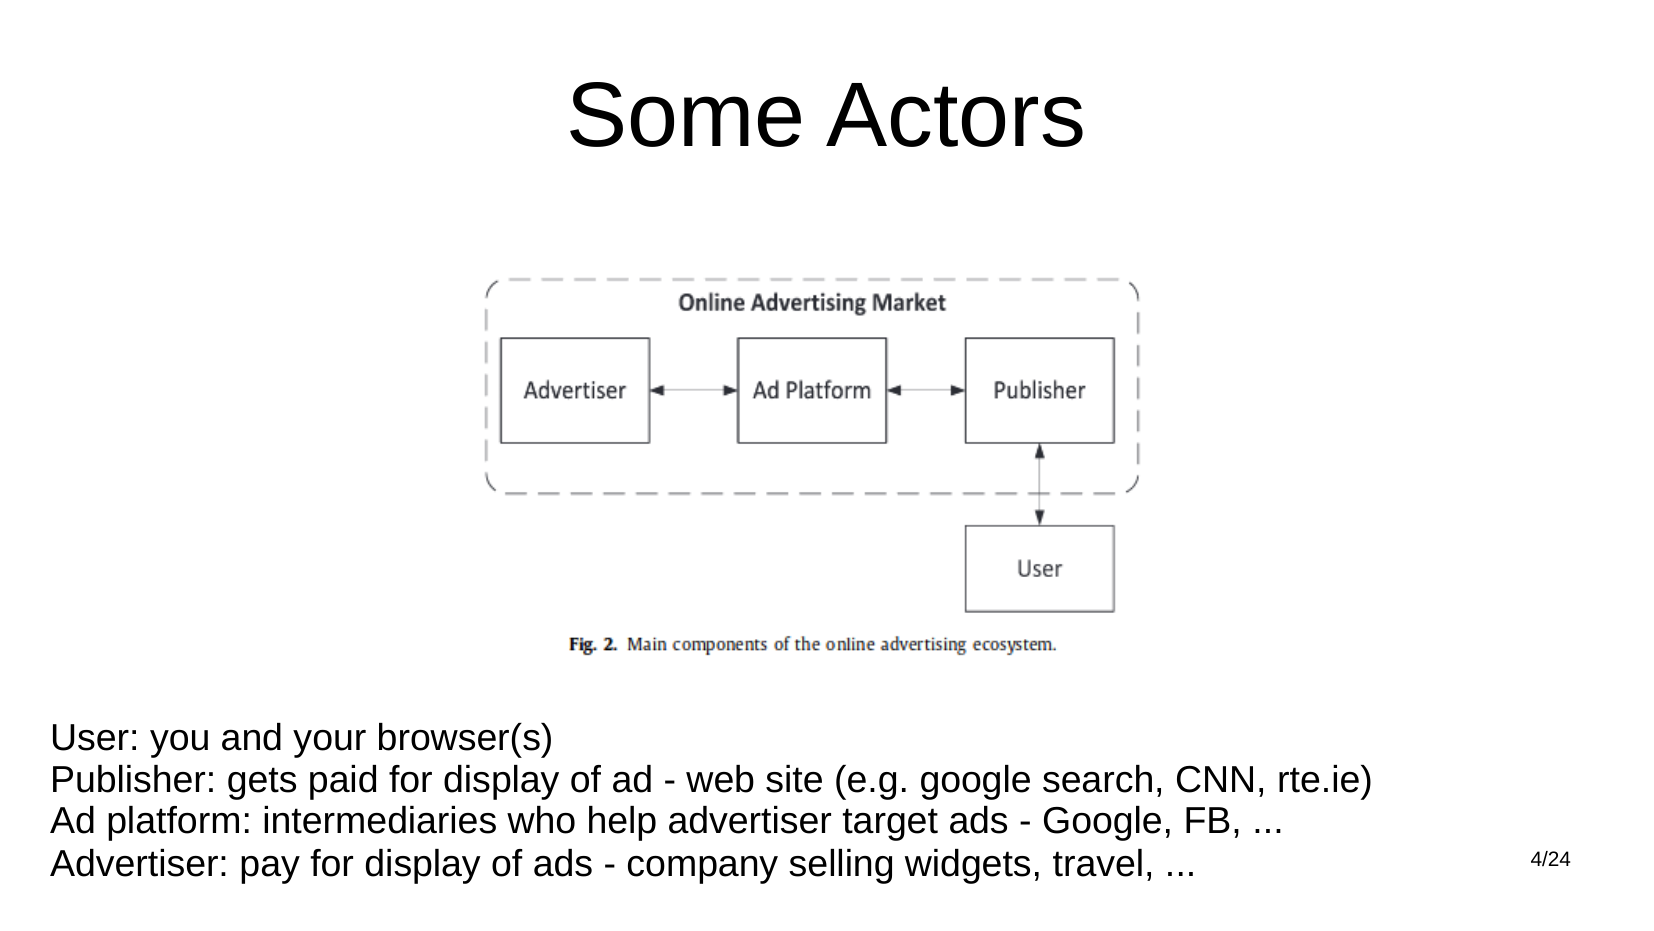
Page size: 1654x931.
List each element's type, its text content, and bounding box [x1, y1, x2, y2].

picture [471, 261, 1192, 674]
title Some Actors [82, 37, 1571, 193]
text_box User: you and your browser(s) Publisher: gets paid for display of ad - web site (e.g. google search, CNN, rte.ie) Ad platform: intermediaries who help advertiser target ads - Google, FB, ... Advertiser: pay for display of ads - company selling widgets, travel, ... [35, 708, 1465, 931]
